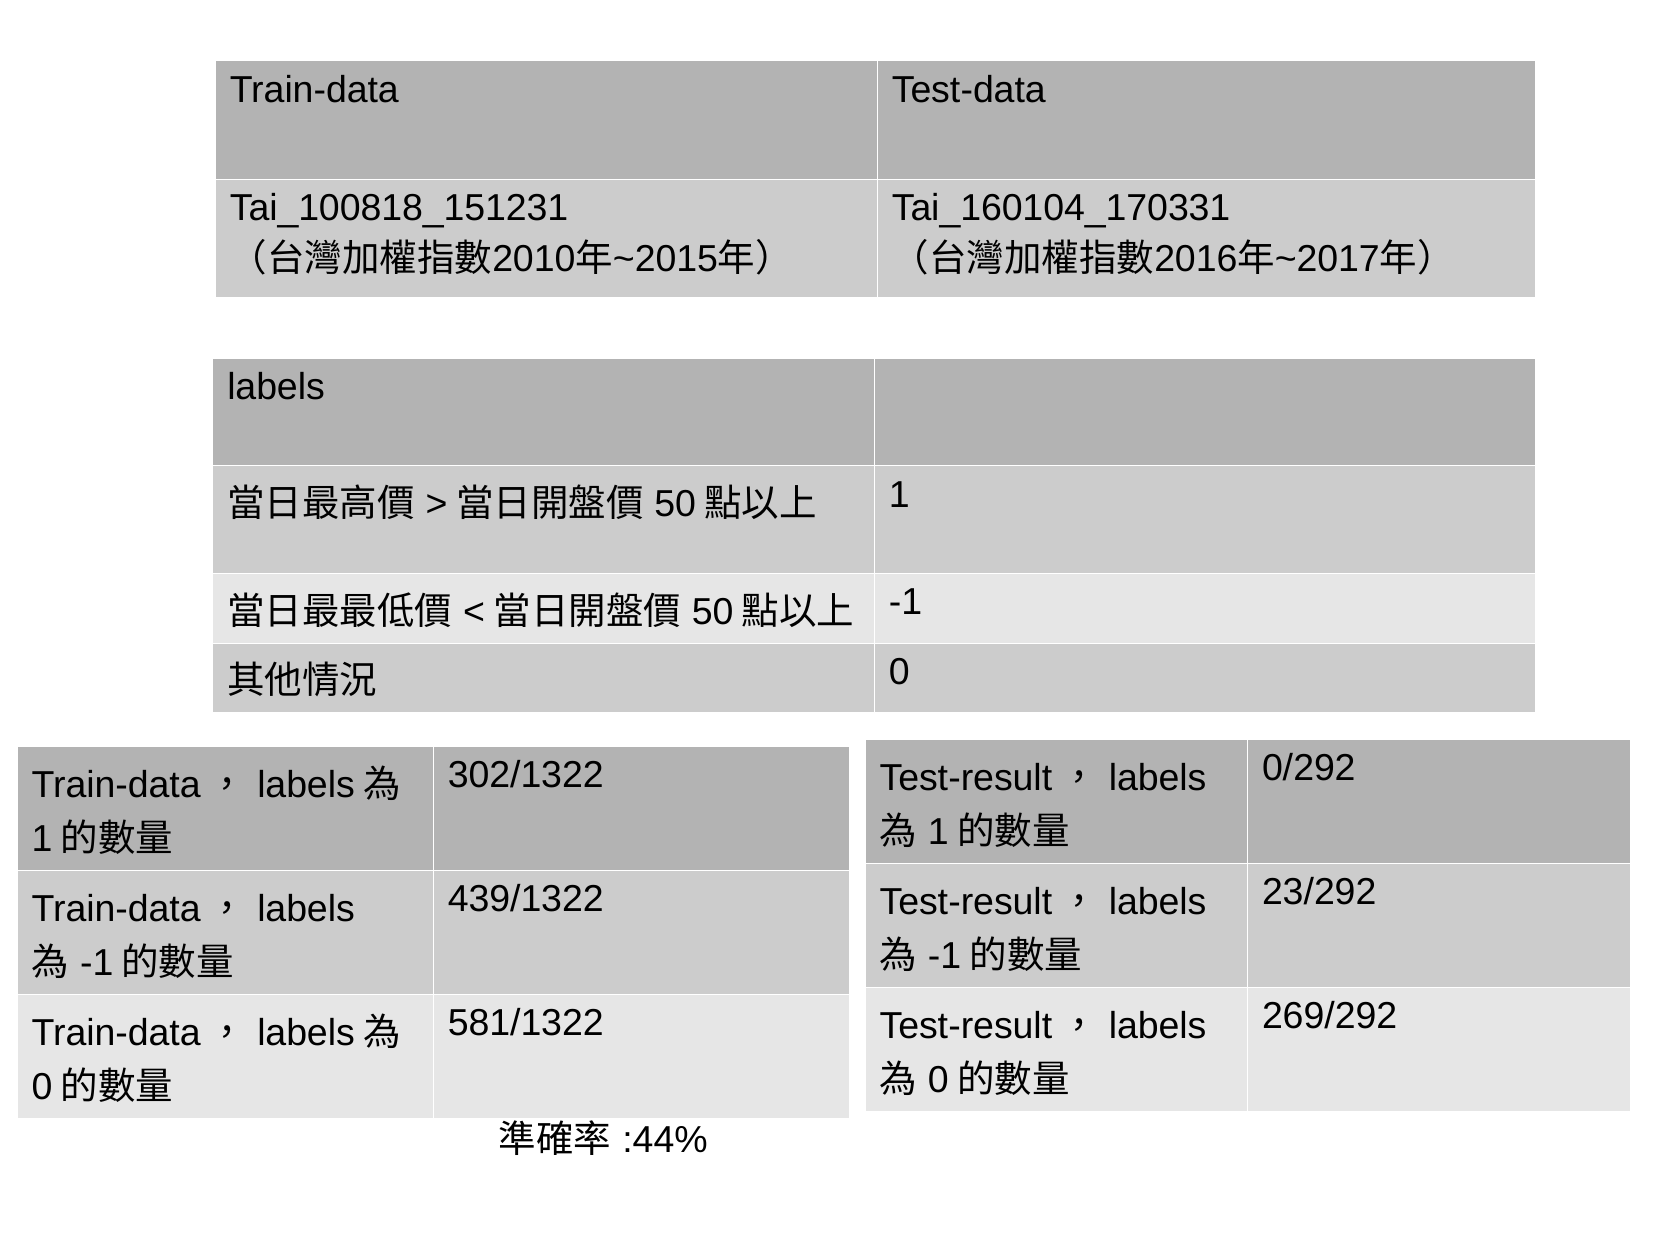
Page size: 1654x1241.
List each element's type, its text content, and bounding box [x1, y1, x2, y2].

table_cell 當日最高價>當日開盤價50點以上 [213, 466, 874, 573]
table_cell 1 [875, 466, 1535, 573]
table_cell 23/292 [1248, 864, 1630, 987]
table_cell 當日最最低價<當日開盤價50點以上 [213, 574, 874, 643]
table_cell 439/1322 [434, 871, 849, 994]
table_cell Test-result，labels為-1的數量 [866, 864, 1247, 987]
text_box 準確率:44% [484, 1101, 1193, 1160]
table_cell Tai_160104_170331 （台灣加權指數2016年~2017年） [878, 180, 1535, 297]
table_header Train-data [216, 61, 877, 179]
table_header Test-result，labels為1的數量 [866, 740, 1247, 863]
table_cell Test-result，labels為0的數量 [866, 988, 1247, 1111]
table_cell 0 [875, 644, 1535, 712]
table_cell 581/1322 [434, 995, 849, 1118]
table_cell 269/292 [1248, 988, 1630, 1111]
table_cell Train-data，labels為0的數量 [18, 995, 433, 1118]
table_cell Train-data，labels為-1的數量 [18, 871, 433, 994]
table_header Test-data [878, 61, 1535, 179]
table_header [875, 359, 1535, 465]
table_header 302/1322 [434, 747, 849, 870]
table_header 0/292 [1248, 740, 1630, 863]
table_cell Tai_100818_151231 （台灣加權指數2010年~2015年） [216, 180, 877, 297]
table_cell -1 [875, 574, 1535, 643]
table_cell 其他情況 [213, 644, 874, 712]
table_header labels [213, 359, 874, 465]
table_header Train-data，labels為1的數量 [18, 747, 433, 870]
